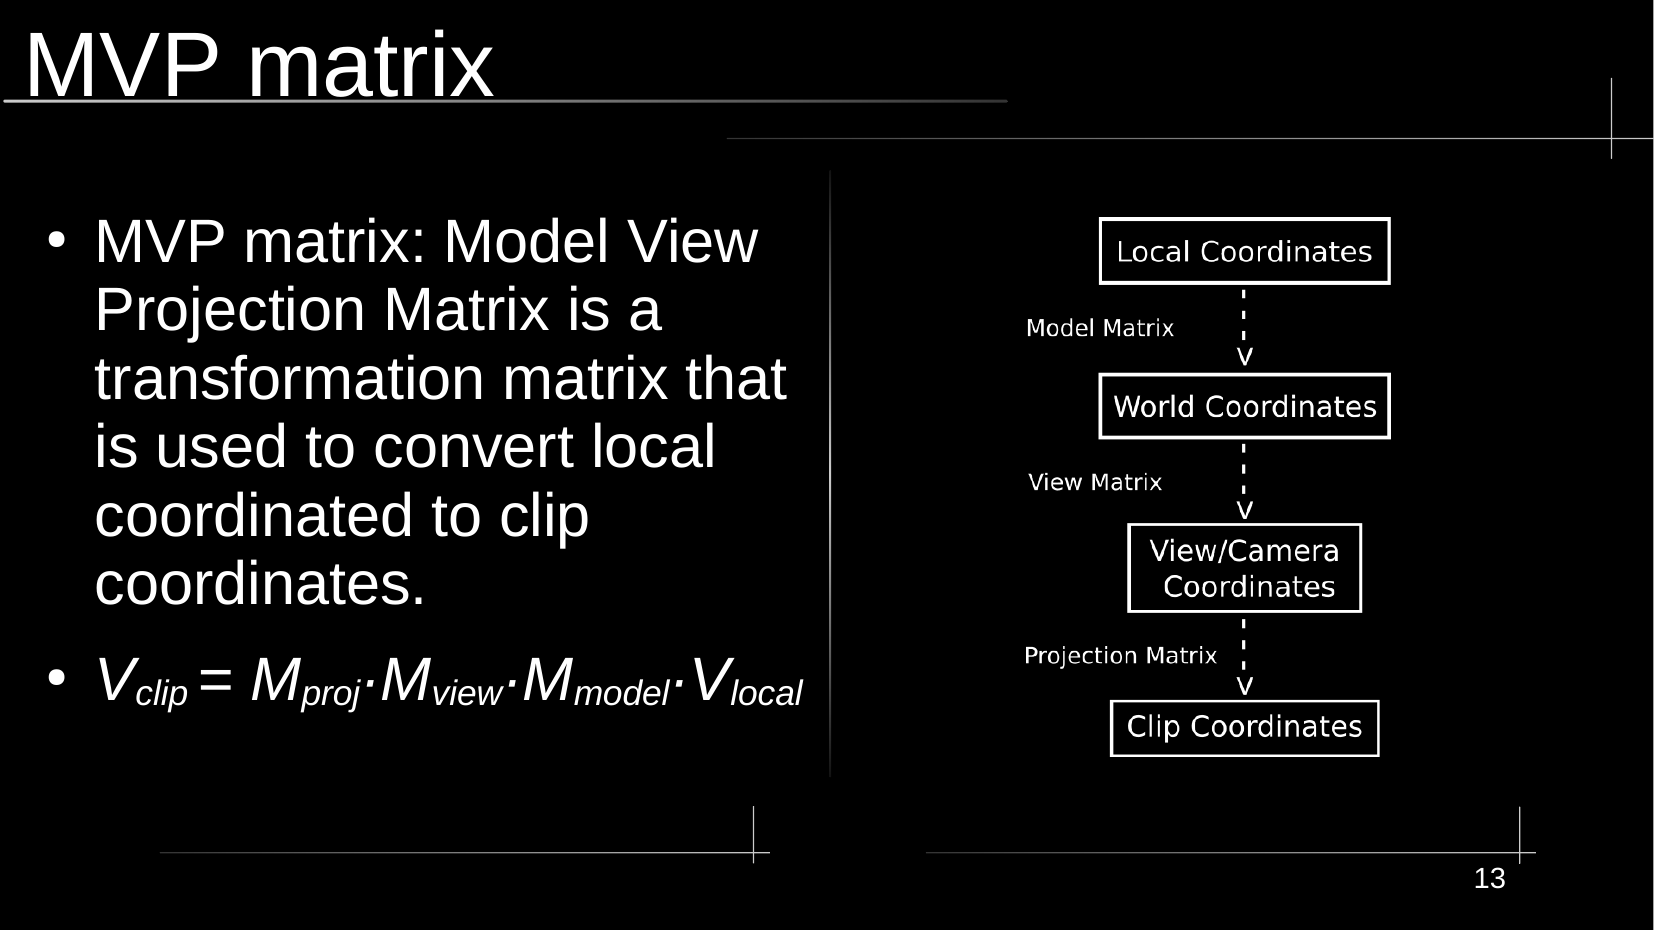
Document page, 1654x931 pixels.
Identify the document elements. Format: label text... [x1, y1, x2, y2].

title MVP matrix [23, 11, 1589, 119]
picture [1026, 217, 1391, 758]
list MVP matrix: Model View Projection Matrix is a transformation matrix that is used to convert local coordinated to clip coordinates. Vclip = Mproj·Mview·Mmodel·Vlocal [29, 206, 804, 747]
